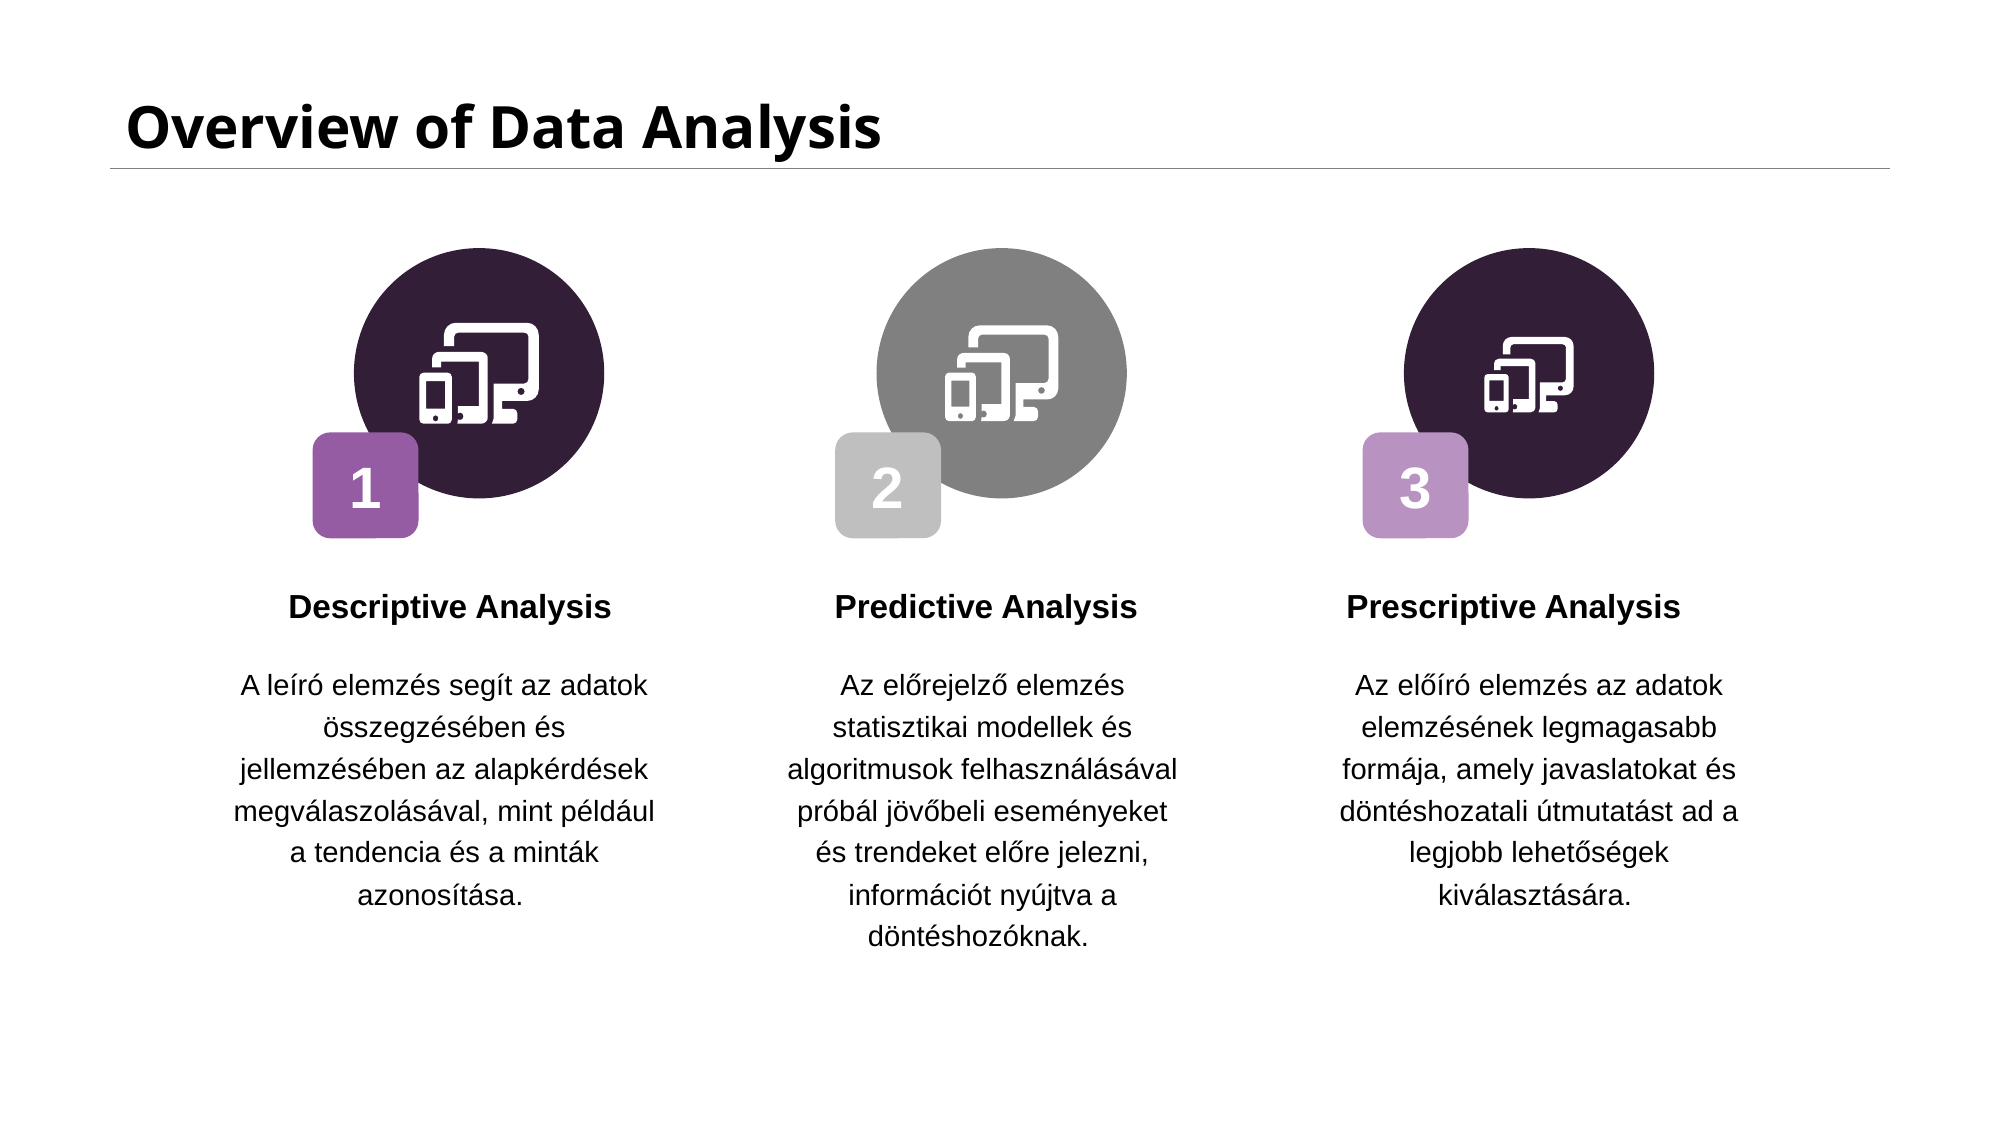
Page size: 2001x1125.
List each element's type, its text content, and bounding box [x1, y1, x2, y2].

text_box Prescriptive Analysis [1316, 570, 1712, 640]
text_box 3 [1362, 432, 1469, 539]
text_box 2 [835, 432, 942, 539]
text_box [353, 248, 605, 499]
text_box A leíró elemzés segít az adatok összegzésében és jellemzésében az alapkérdések megválaszolásával, mint például a tendencia és a minták azonosítása. [214, 651, 675, 919]
text_box [1403, 248, 1655, 499]
text_box 1 [312, 432, 419, 539]
text_box Az előíró elemzés az adatok elemzésének legmagasabb formája, amely javaslatokat és döntéshozatali útmutatást ad a legjobb lehetőségek kiválasztására. [1316, 651, 1763, 919]
text_box Az előrejelző elemzés statisztikai modellek és algoritmusok felhasználásával próbál jövőbeli eseményeket és trendeket előre jelezni, információt nyújtva a döntéshozóknak. [765, 651, 1200, 961]
title Overview of Data Analysis [109, 0, 1890, 169]
text_box Predictive Analysis [788, 570, 1185, 640]
text_box [876, 248, 1127, 499]
text_box Descriptive Analysis [252, 570, 649, 640]
